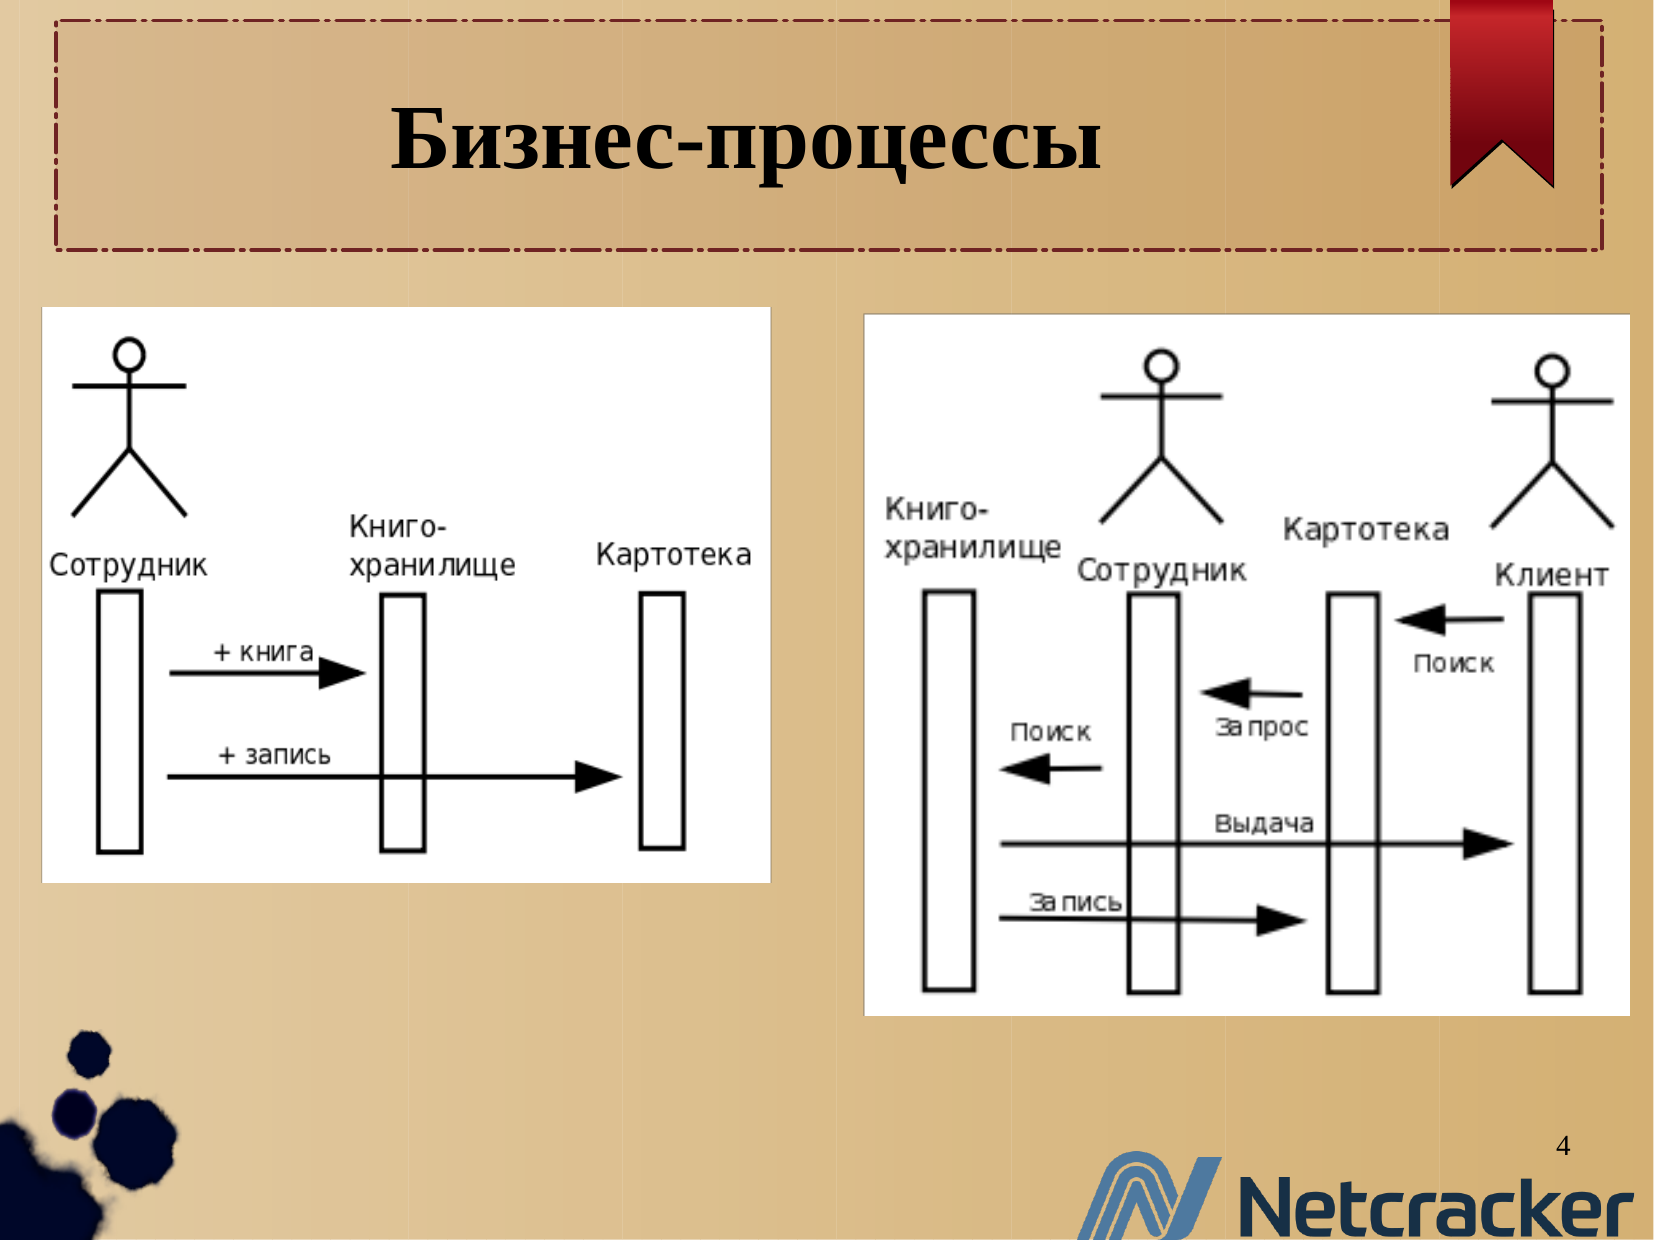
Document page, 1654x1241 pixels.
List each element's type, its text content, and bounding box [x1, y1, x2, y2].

picture [1074, 1149, 1636, 1241]
title Бизнес-процессы [82, 47, 1412, 229]
picture [23, 307, 792, 883]
picture [862, 307, 1630, 1016]
